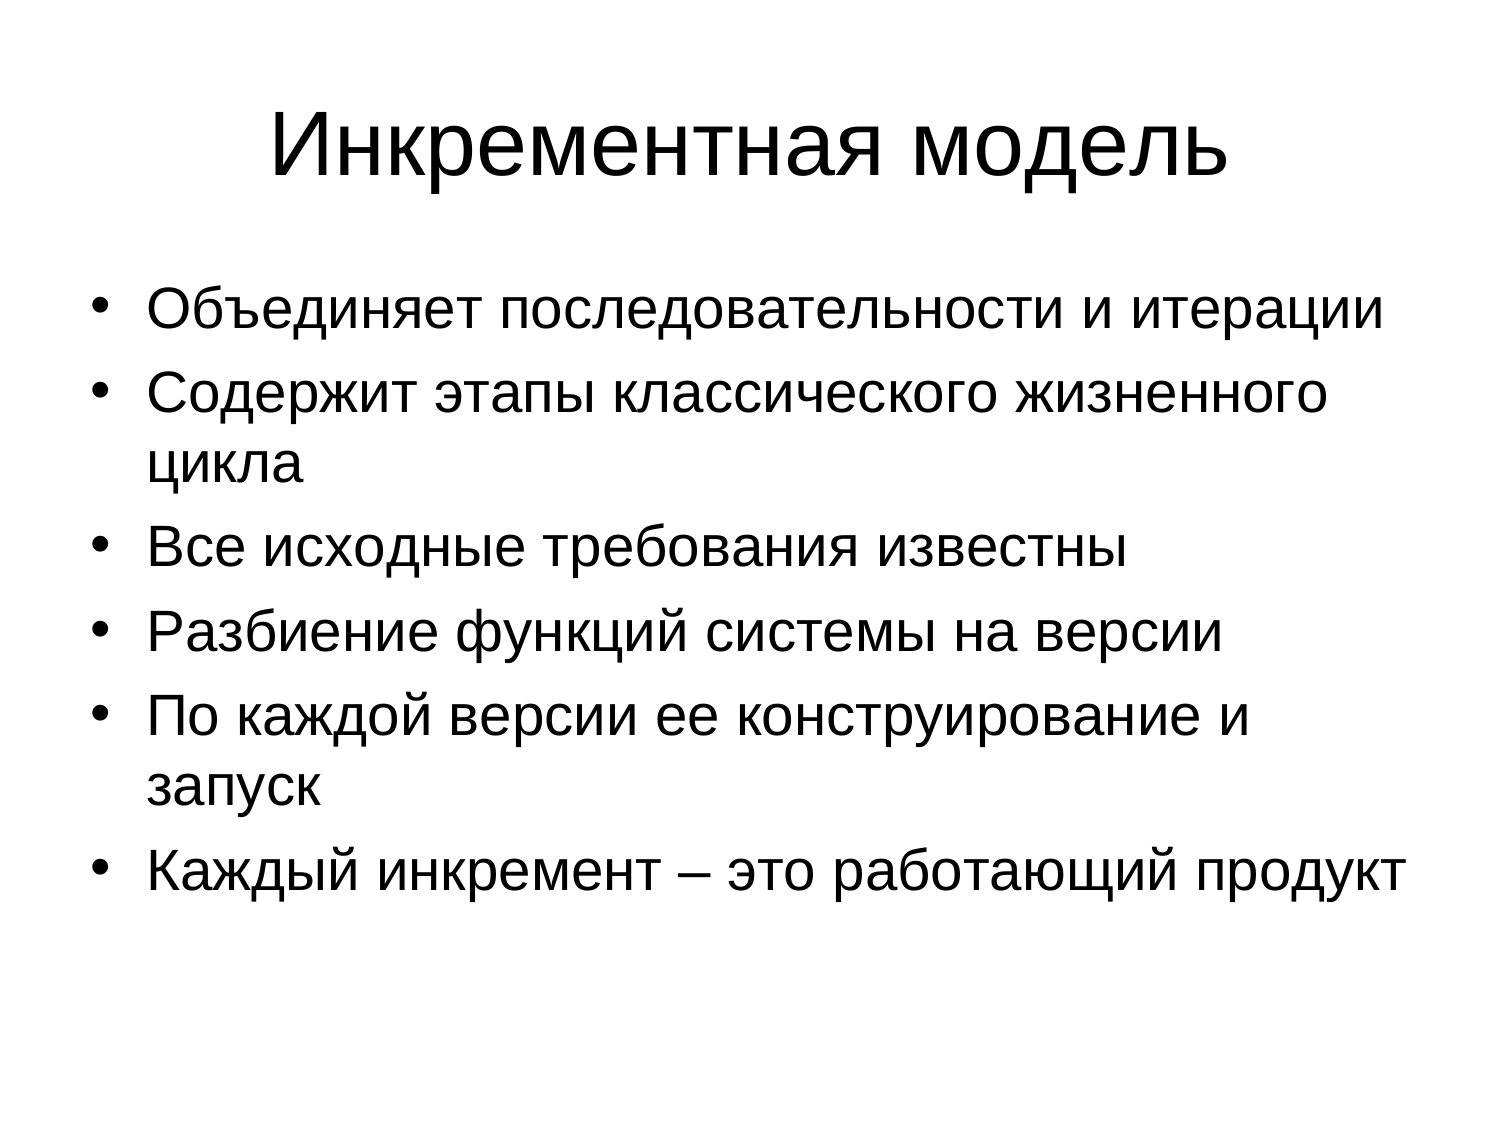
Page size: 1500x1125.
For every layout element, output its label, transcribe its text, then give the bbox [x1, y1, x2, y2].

list Объединяет последовательности и итерации Содержит этапы классического жизненного цикла Все исходные требования известны Разбиение функций системы на версии По каждой версии ее конструирование и запуск Каждый инкремент – это работающий продукт [75, 262, 1426, 1005]
title Инкрементная модель [75, 45, 1426, 233]
